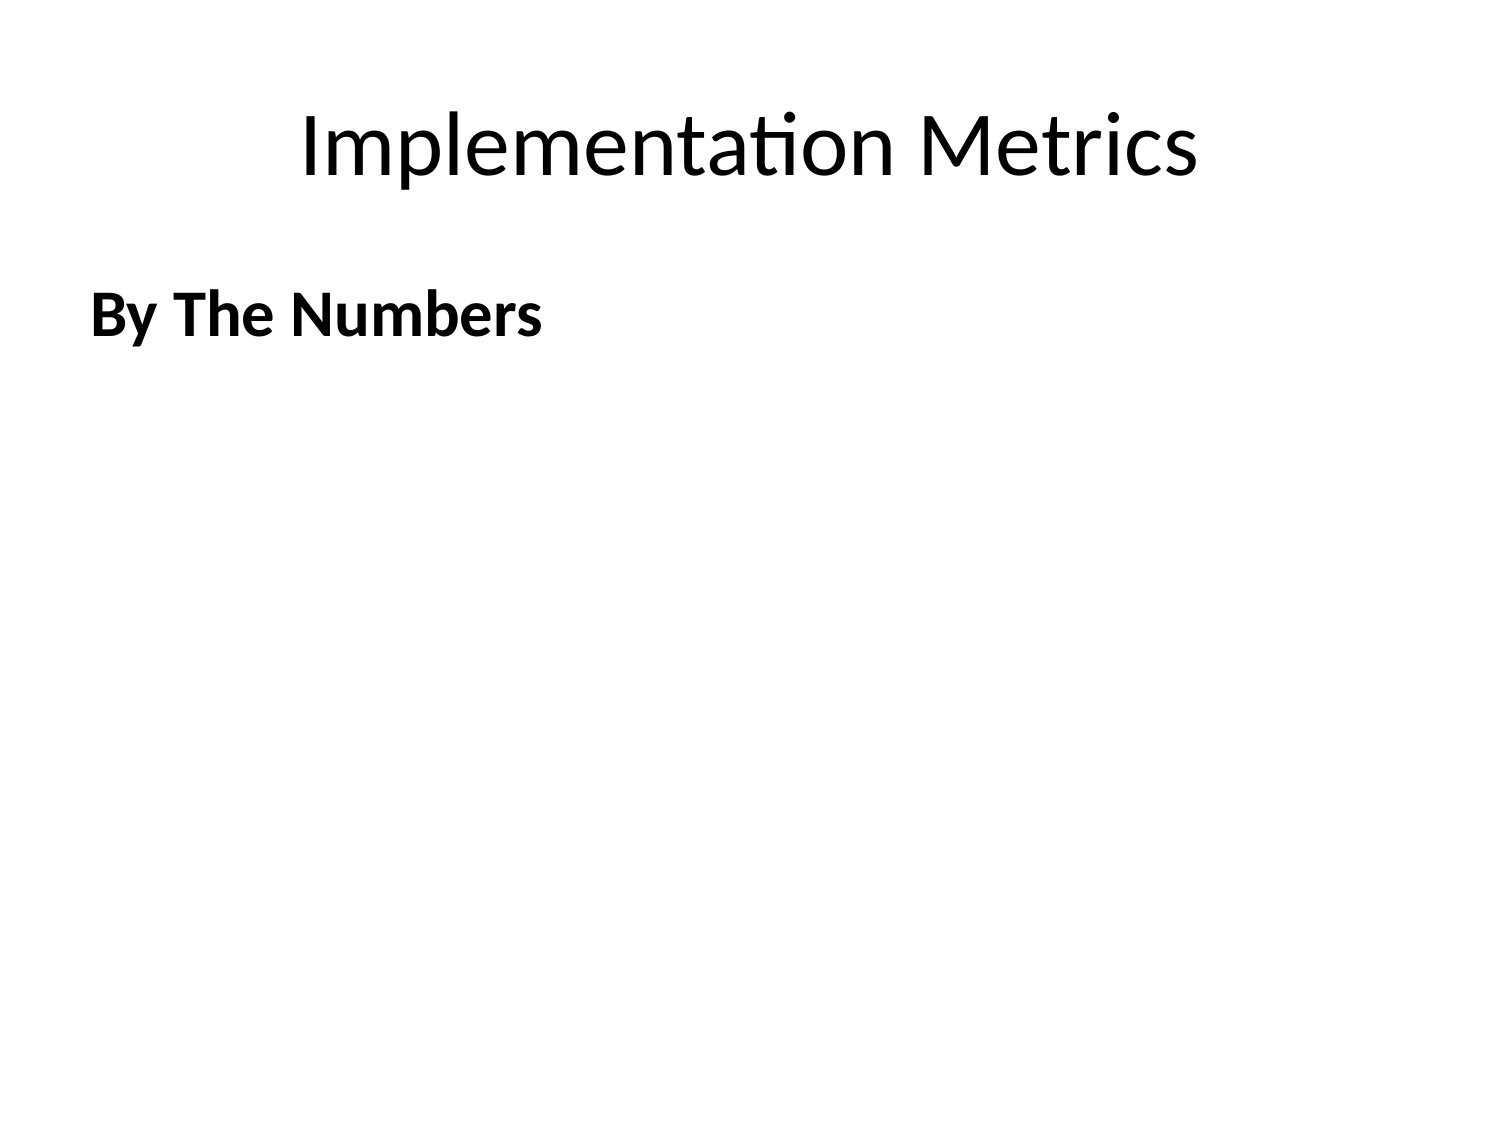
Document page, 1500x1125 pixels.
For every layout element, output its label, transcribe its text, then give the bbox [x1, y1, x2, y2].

title Implementation Metrics [75, 45, 1425, 233]
list By The Numbers [75, 262, 1425, 1005]
